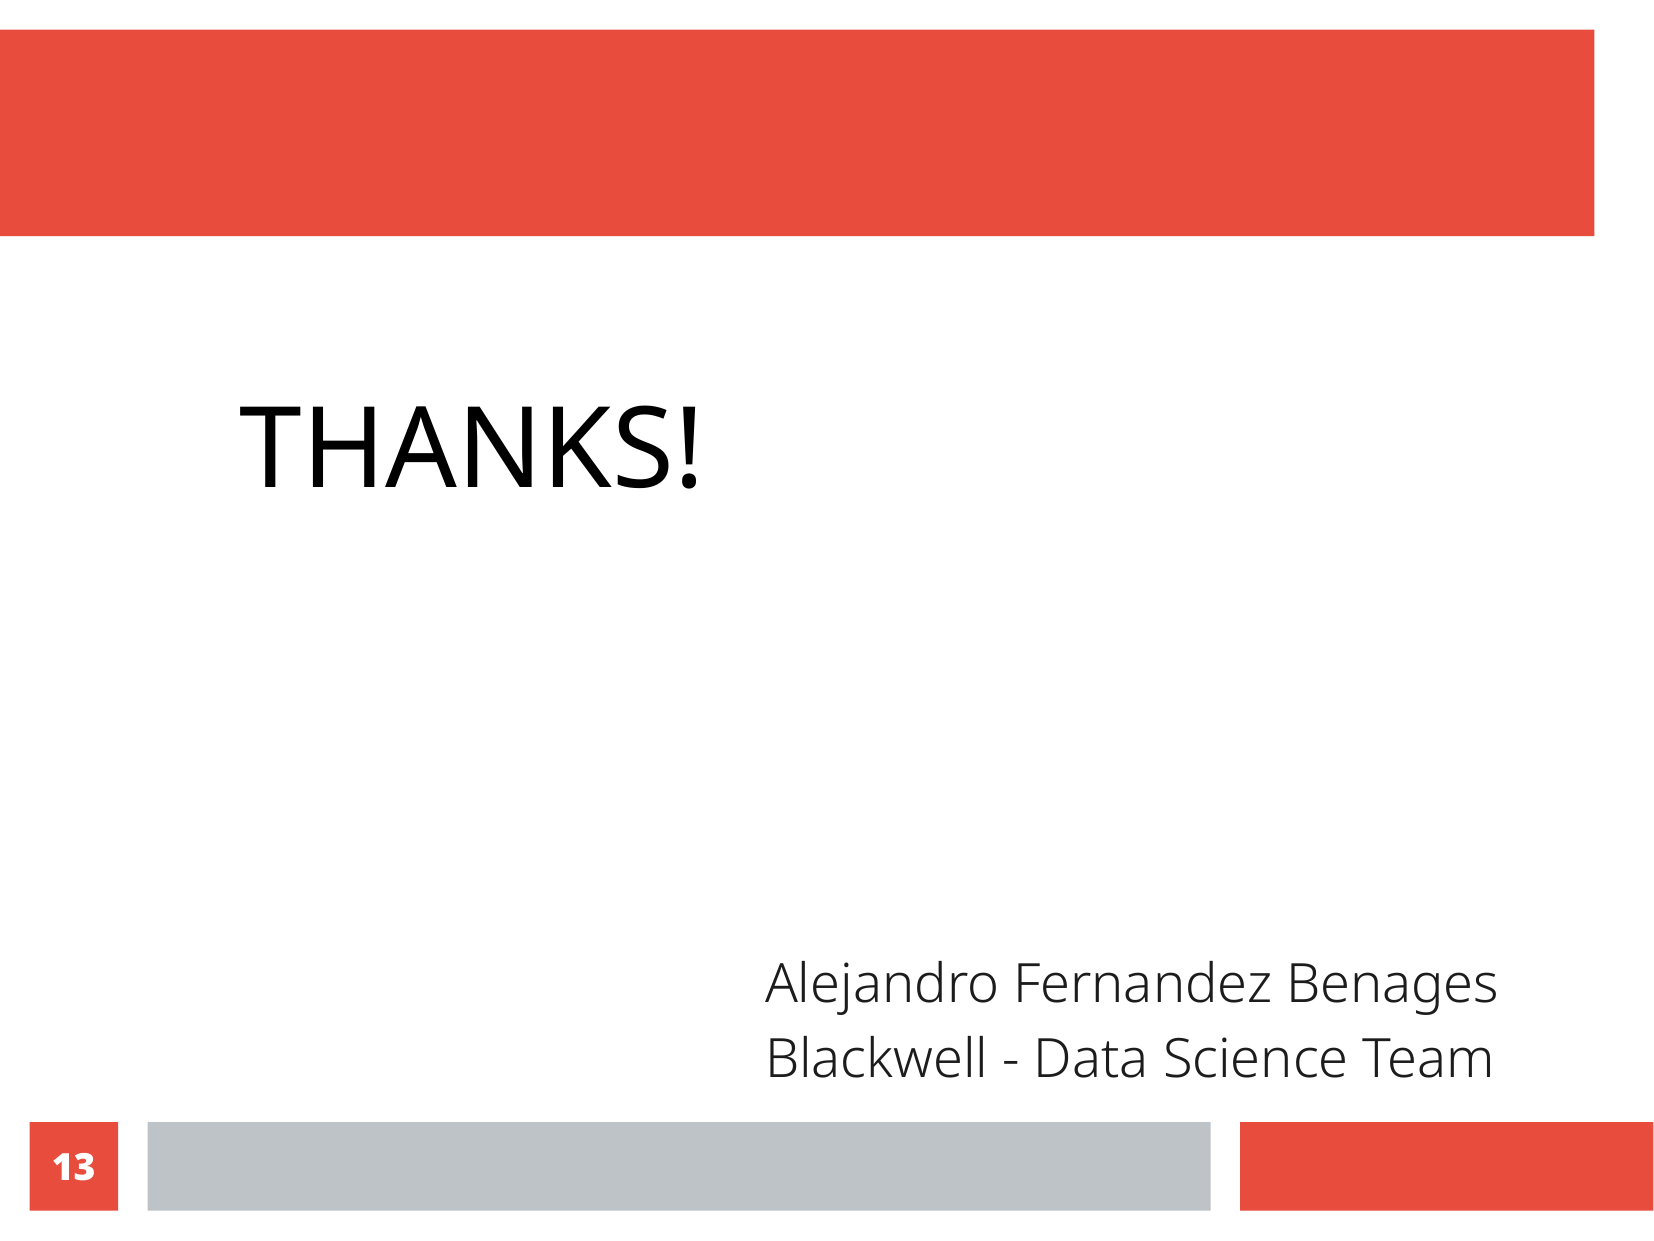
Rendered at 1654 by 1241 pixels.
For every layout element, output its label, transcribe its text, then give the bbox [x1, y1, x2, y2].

subtitle Alejandro Fernandez Benages Blackwell - Data Science Team [765, 945, 1621, 1096]
text_box THANKS! [225, 360, 1576, 586]
